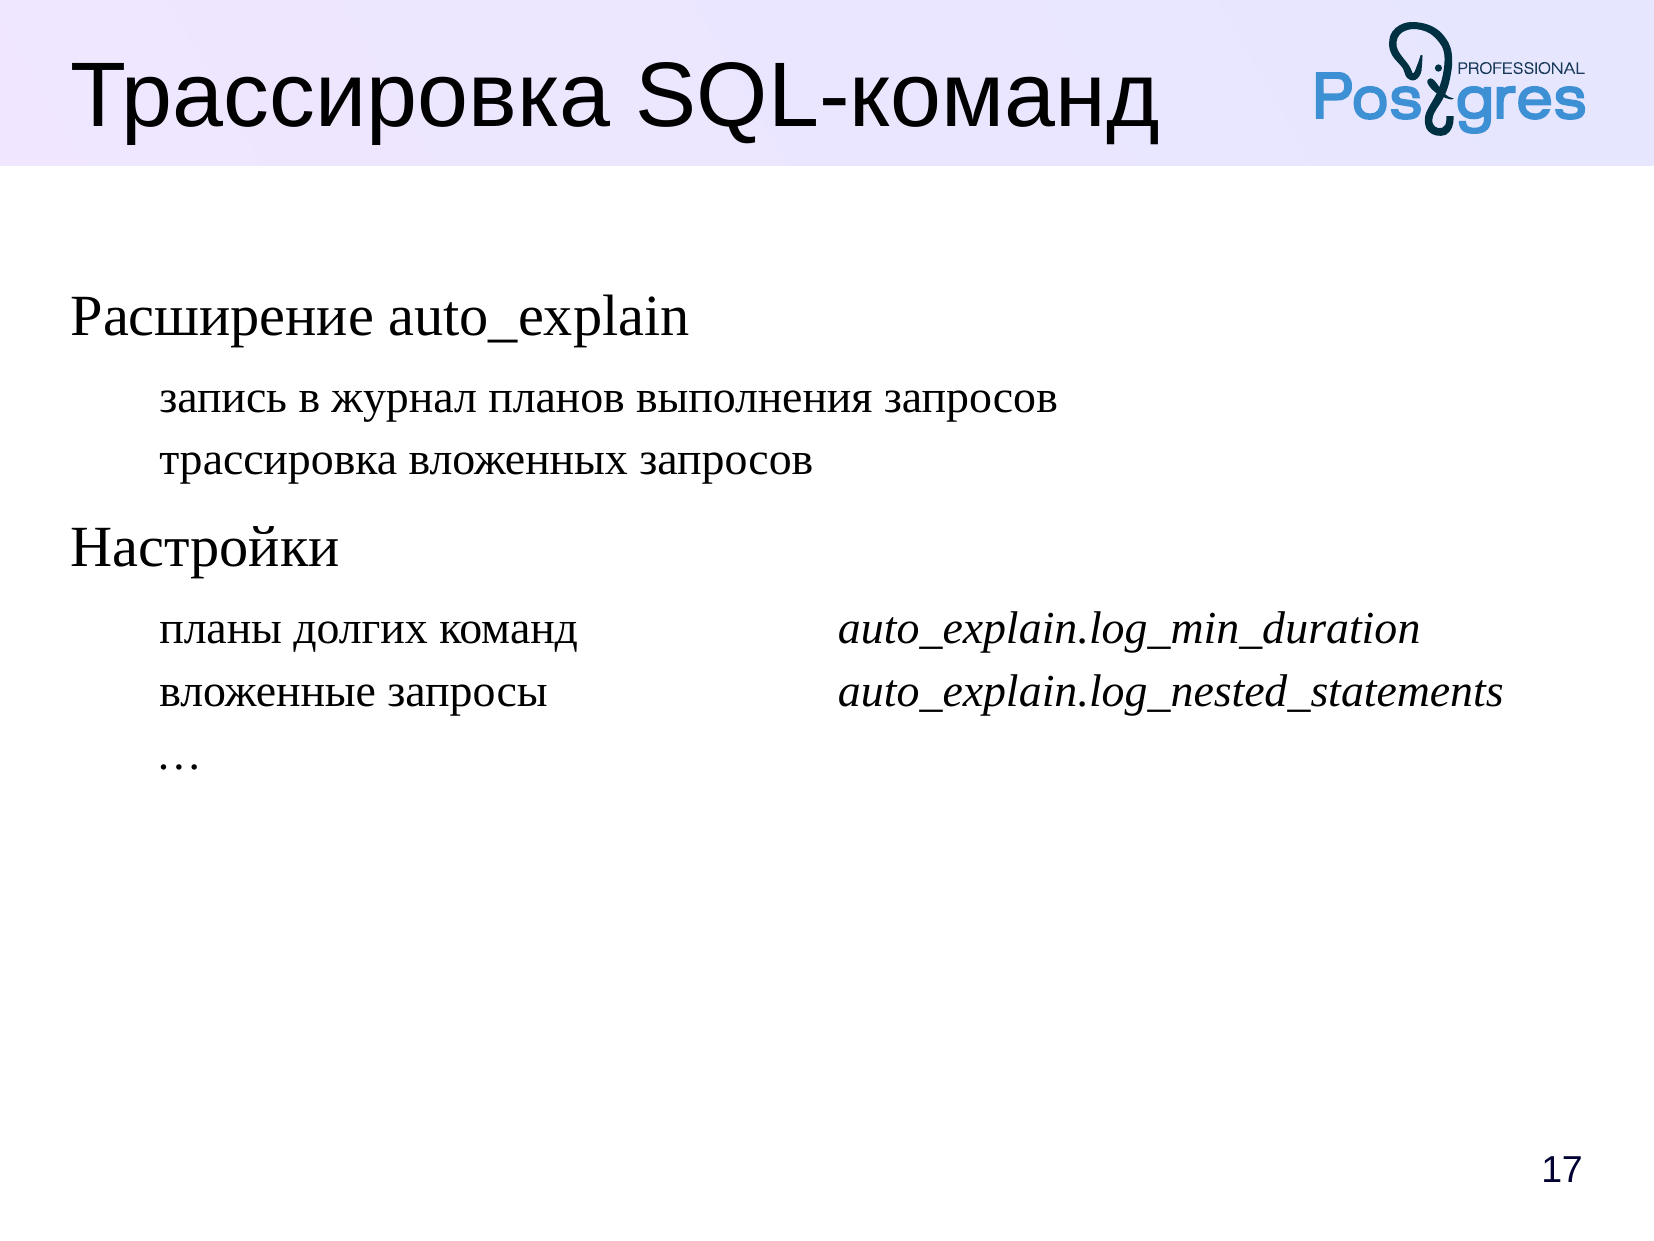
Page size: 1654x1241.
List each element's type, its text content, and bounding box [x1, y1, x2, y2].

list Расширение auto_explain запись в журнал планов выполнения запросов трассировка вложенных запросов Настройки планы долгих команд auto_explain.log_min_duration вложенные запросы auto_explain.log_nested_statements … [70, 283, 1583, 1141]
title Трассировка SQL-команд [70, 43, 1241, 147]
